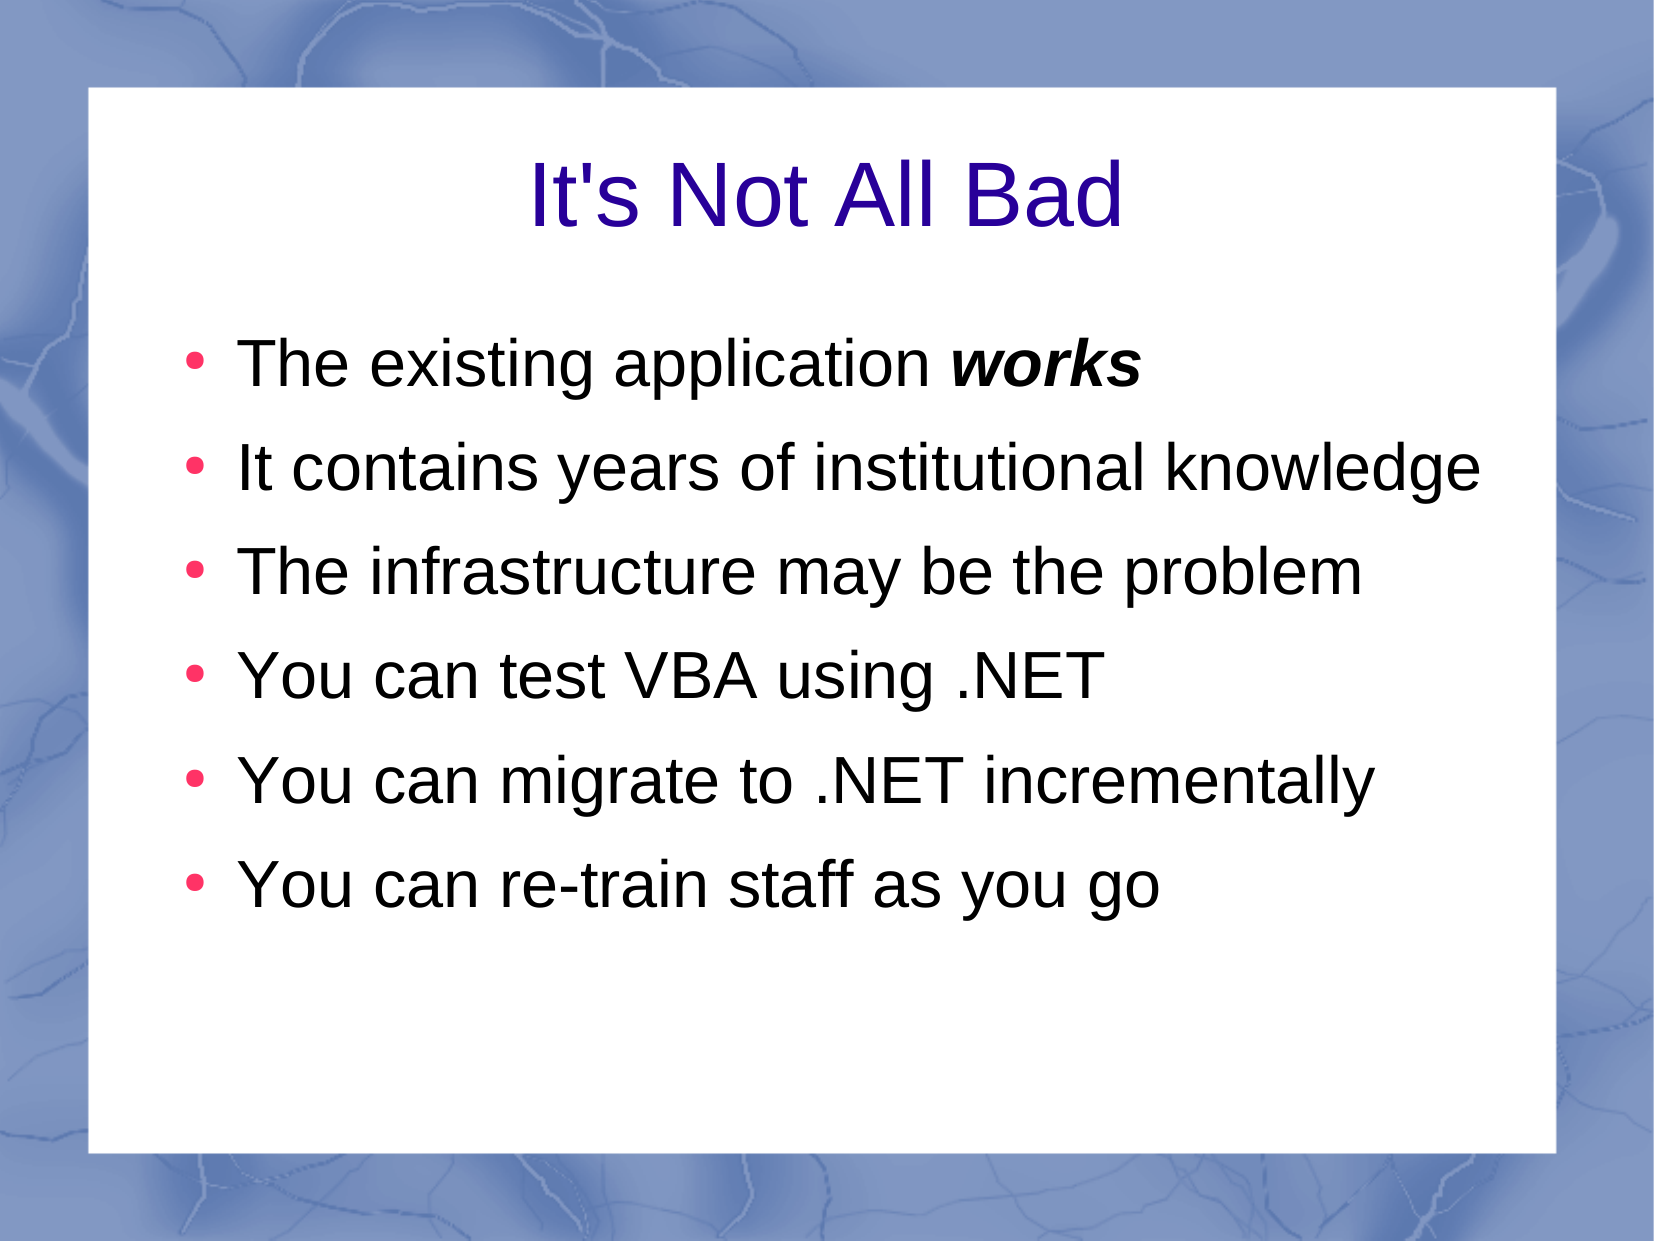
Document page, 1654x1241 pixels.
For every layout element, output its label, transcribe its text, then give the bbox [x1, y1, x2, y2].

picture [0, 0, 1654, 1241]
list The existing application works It contains years of institutional knowledge The infrastructure may be the problem You can test VBA using .NET You can migrate to .NET incrementally You can re-train staff as you go [147, 325, 1506, 1130]
title It's Not All Bad [118, 98, 1536, 291]
